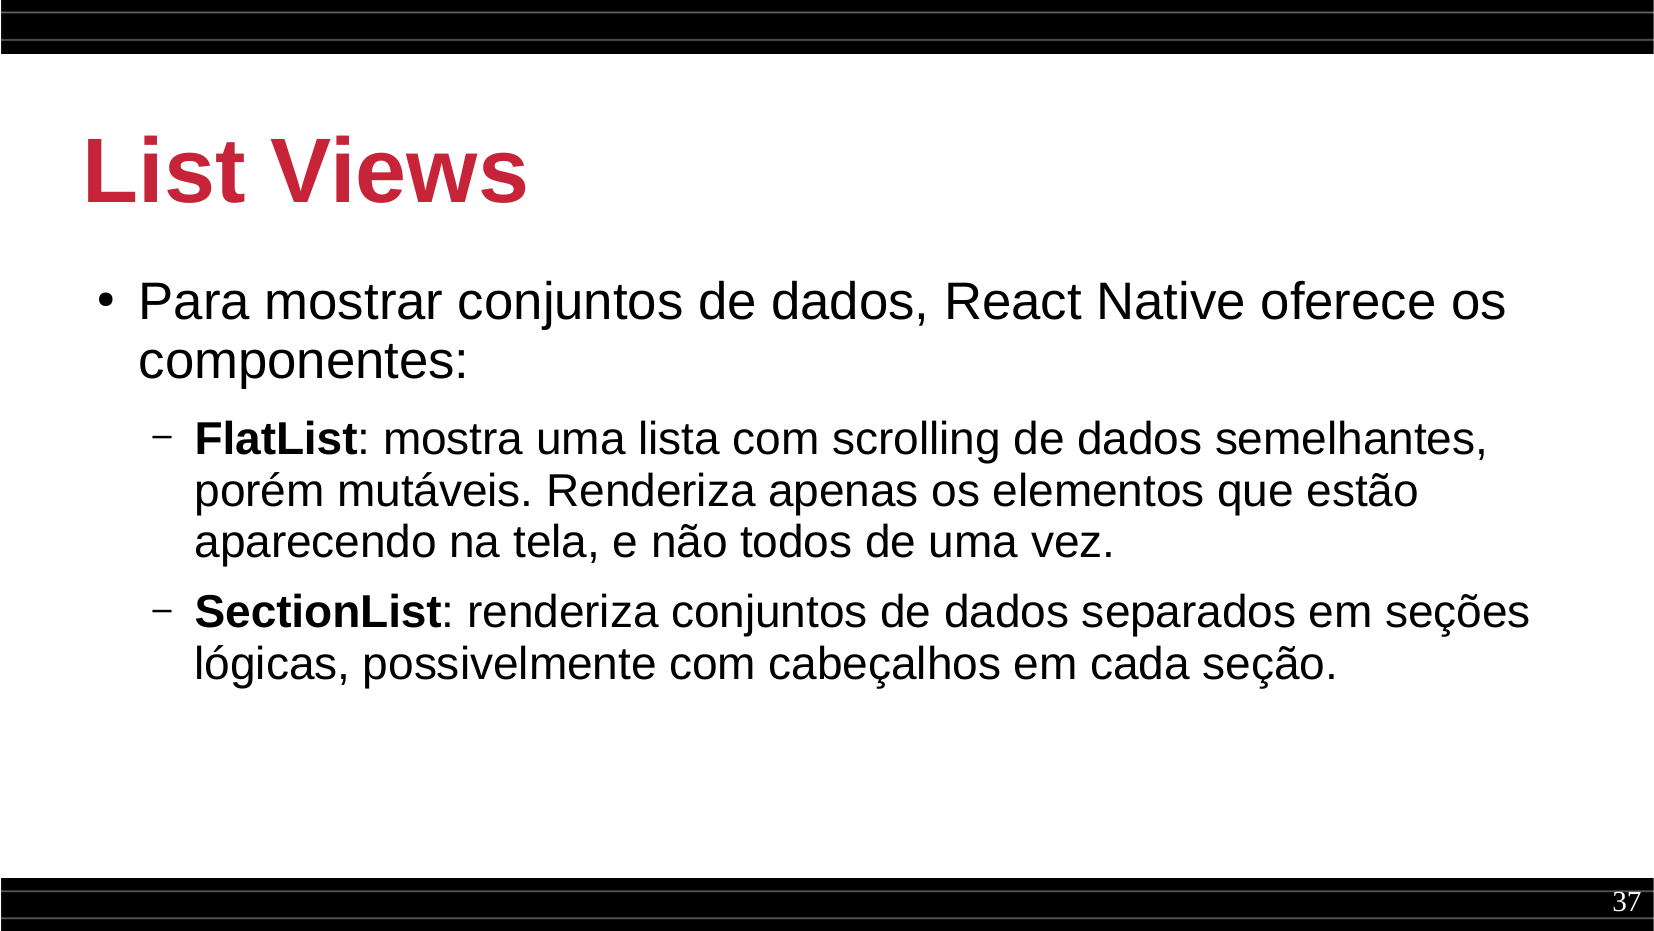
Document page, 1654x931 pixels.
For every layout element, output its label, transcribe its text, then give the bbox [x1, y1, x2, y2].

picture [1, 0, 1654, 54]
title List Views [82, 92, 1571, 249]
picture [1, 878, 1654, 931]
list Para mostrar conjuntos de dados, React Native oferece os componentes: FlatList: mostra uma lista com scrolling de dados semelhantes, porém mutáveis. Renderiza apenas os elementos que estão aparecendo na tela, e não todos de uma vez. SectionList: renderiza conjuntos de dados separados em seções lógicas, possivelmente com cabeçalhos em cada seção. [82, 271, 1571, 758]
